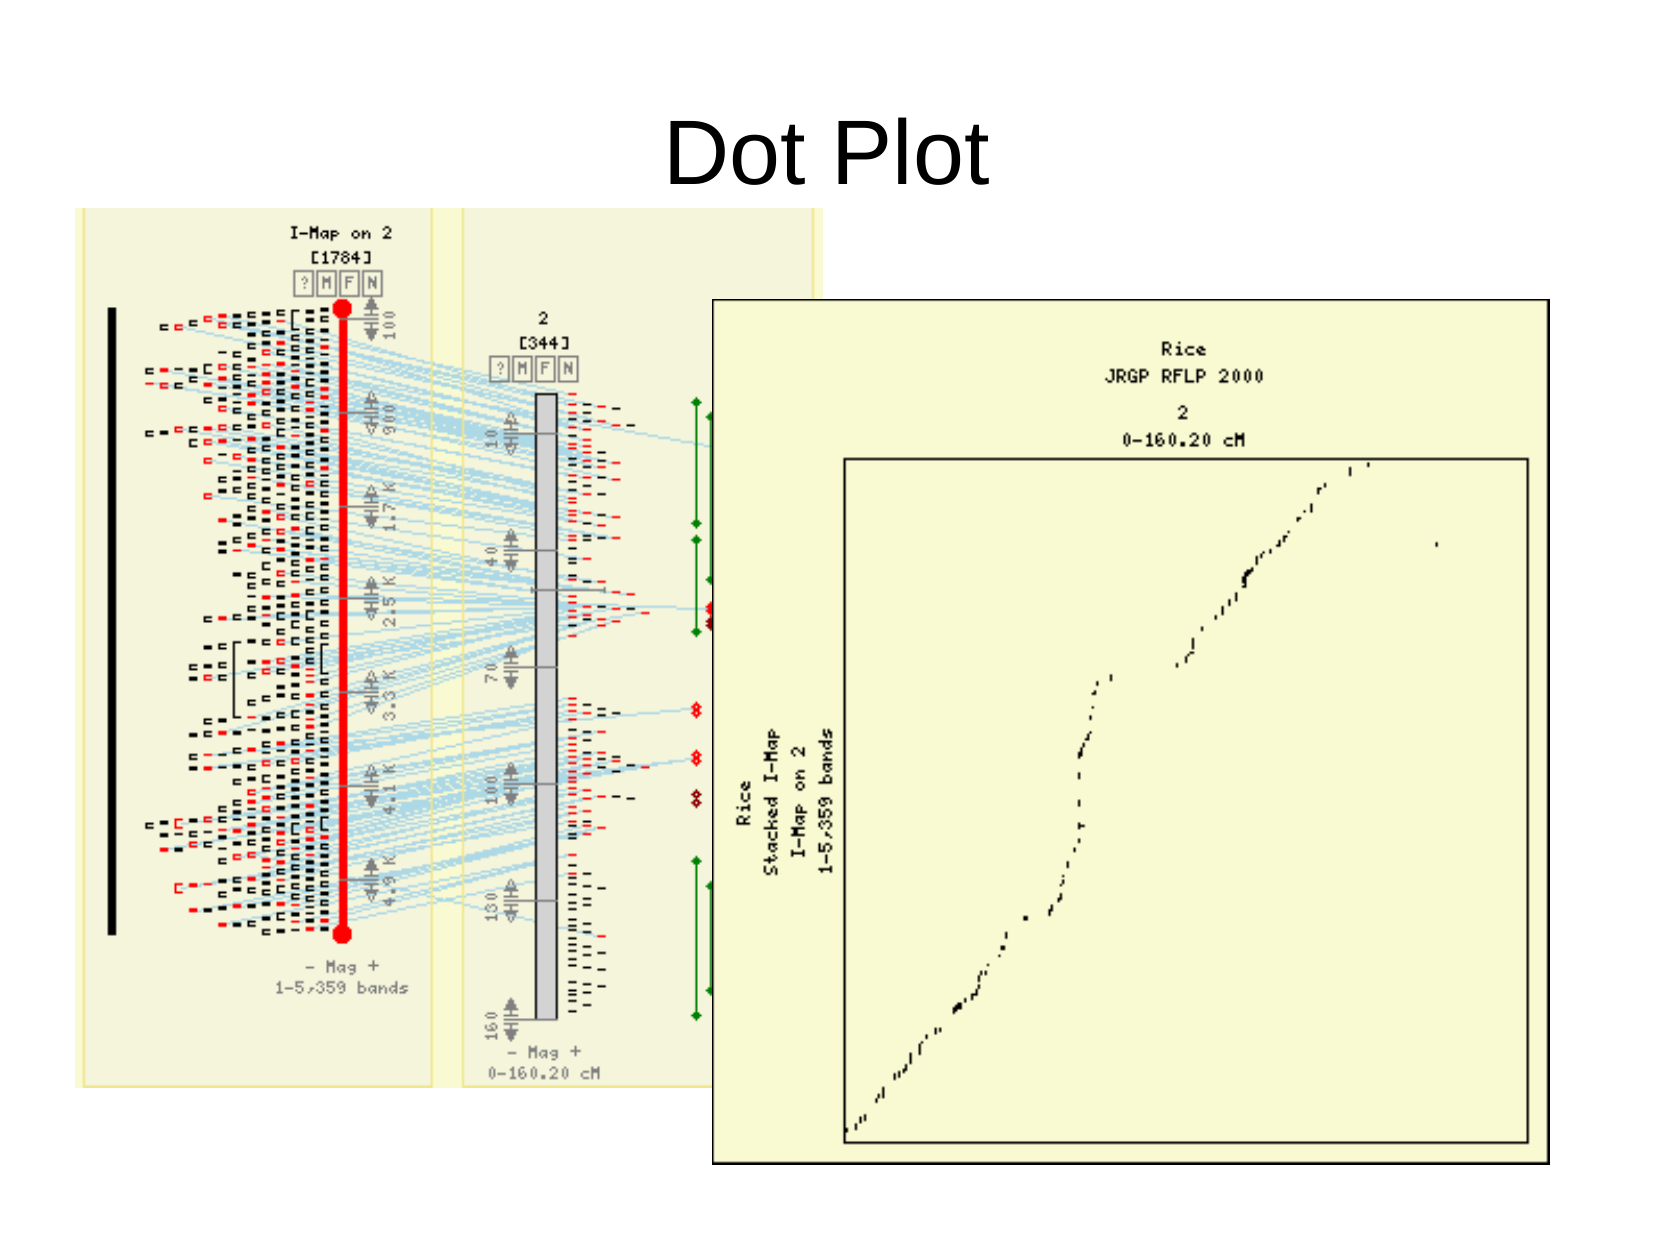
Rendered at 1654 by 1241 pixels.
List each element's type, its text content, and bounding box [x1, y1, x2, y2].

picture [75, 208, 1550, 1165]
title Dot Plot [82, 49, 1571, 257]
